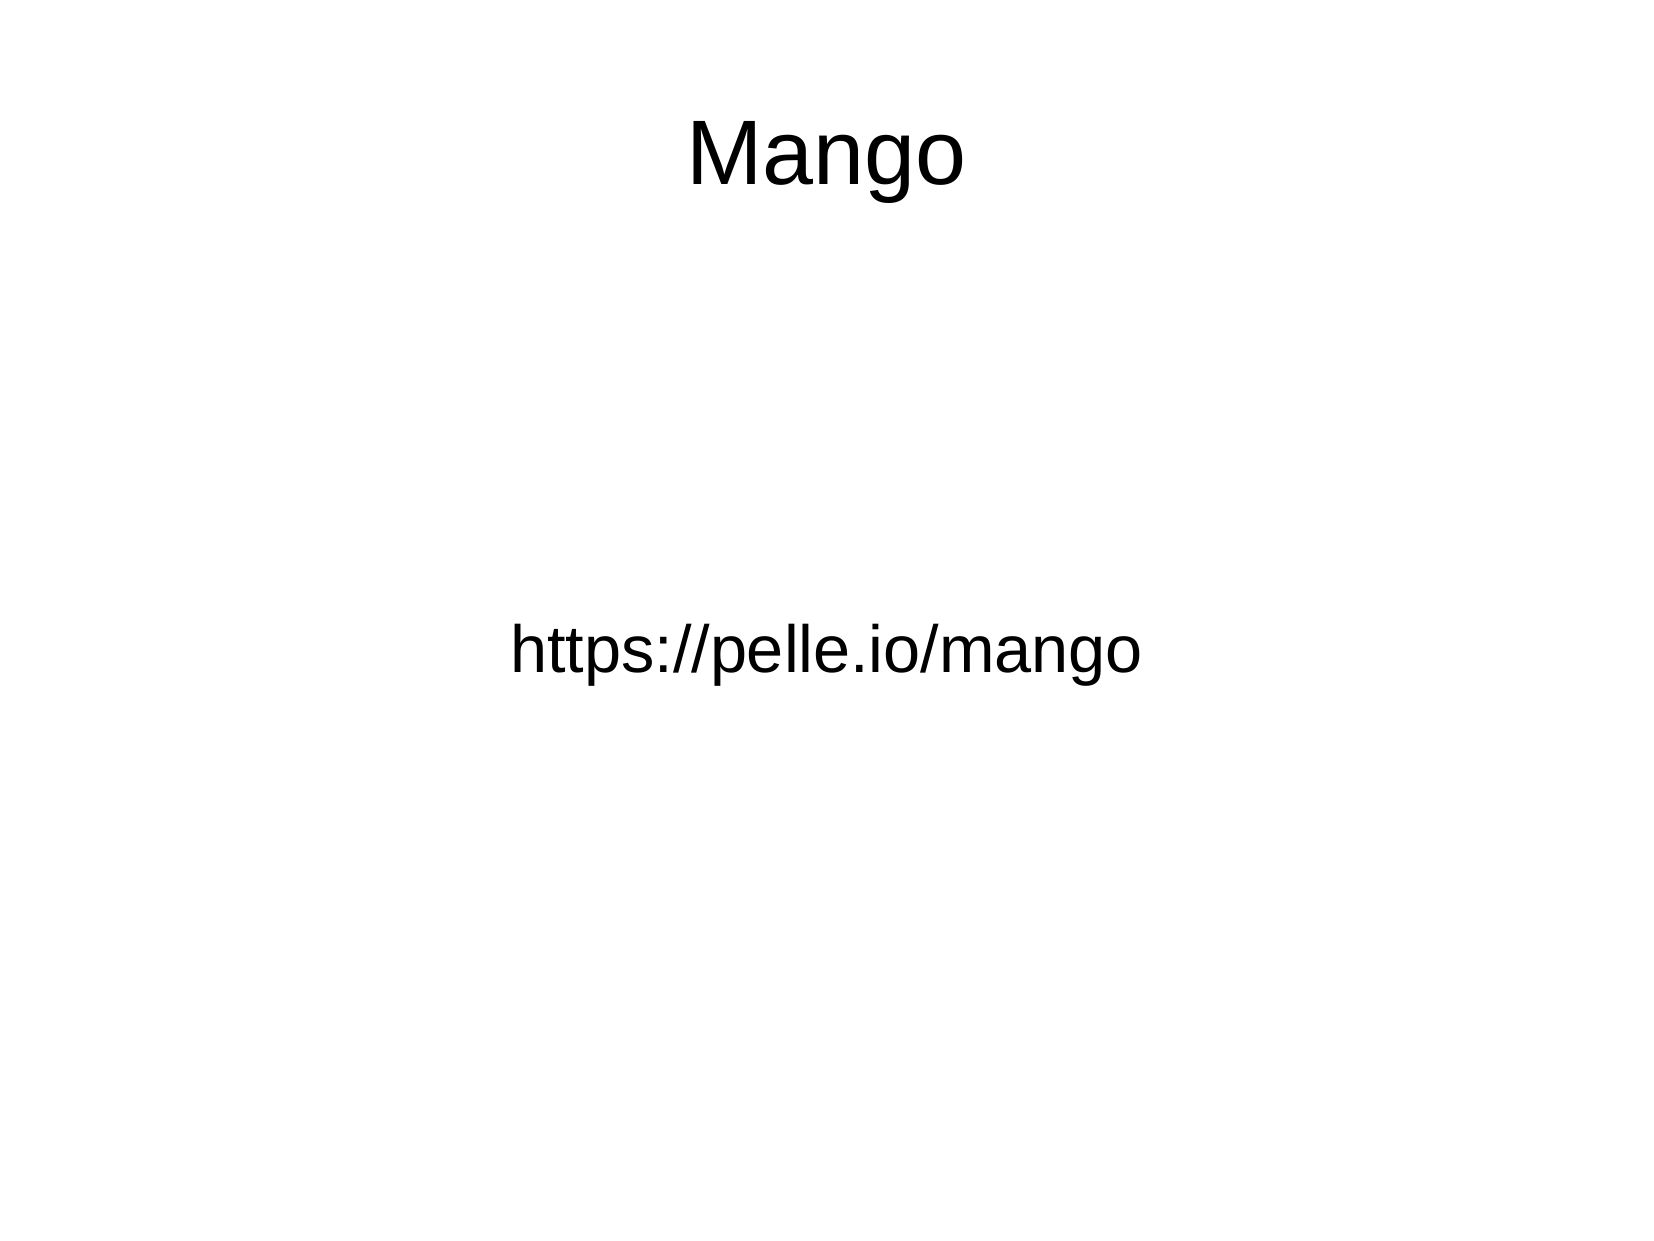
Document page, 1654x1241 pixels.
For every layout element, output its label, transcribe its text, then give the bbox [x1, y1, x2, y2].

title Mango [82, 49, 1571, 257]
subtitle https://pelle.io/mango [82, 290, 1571, 1010]
